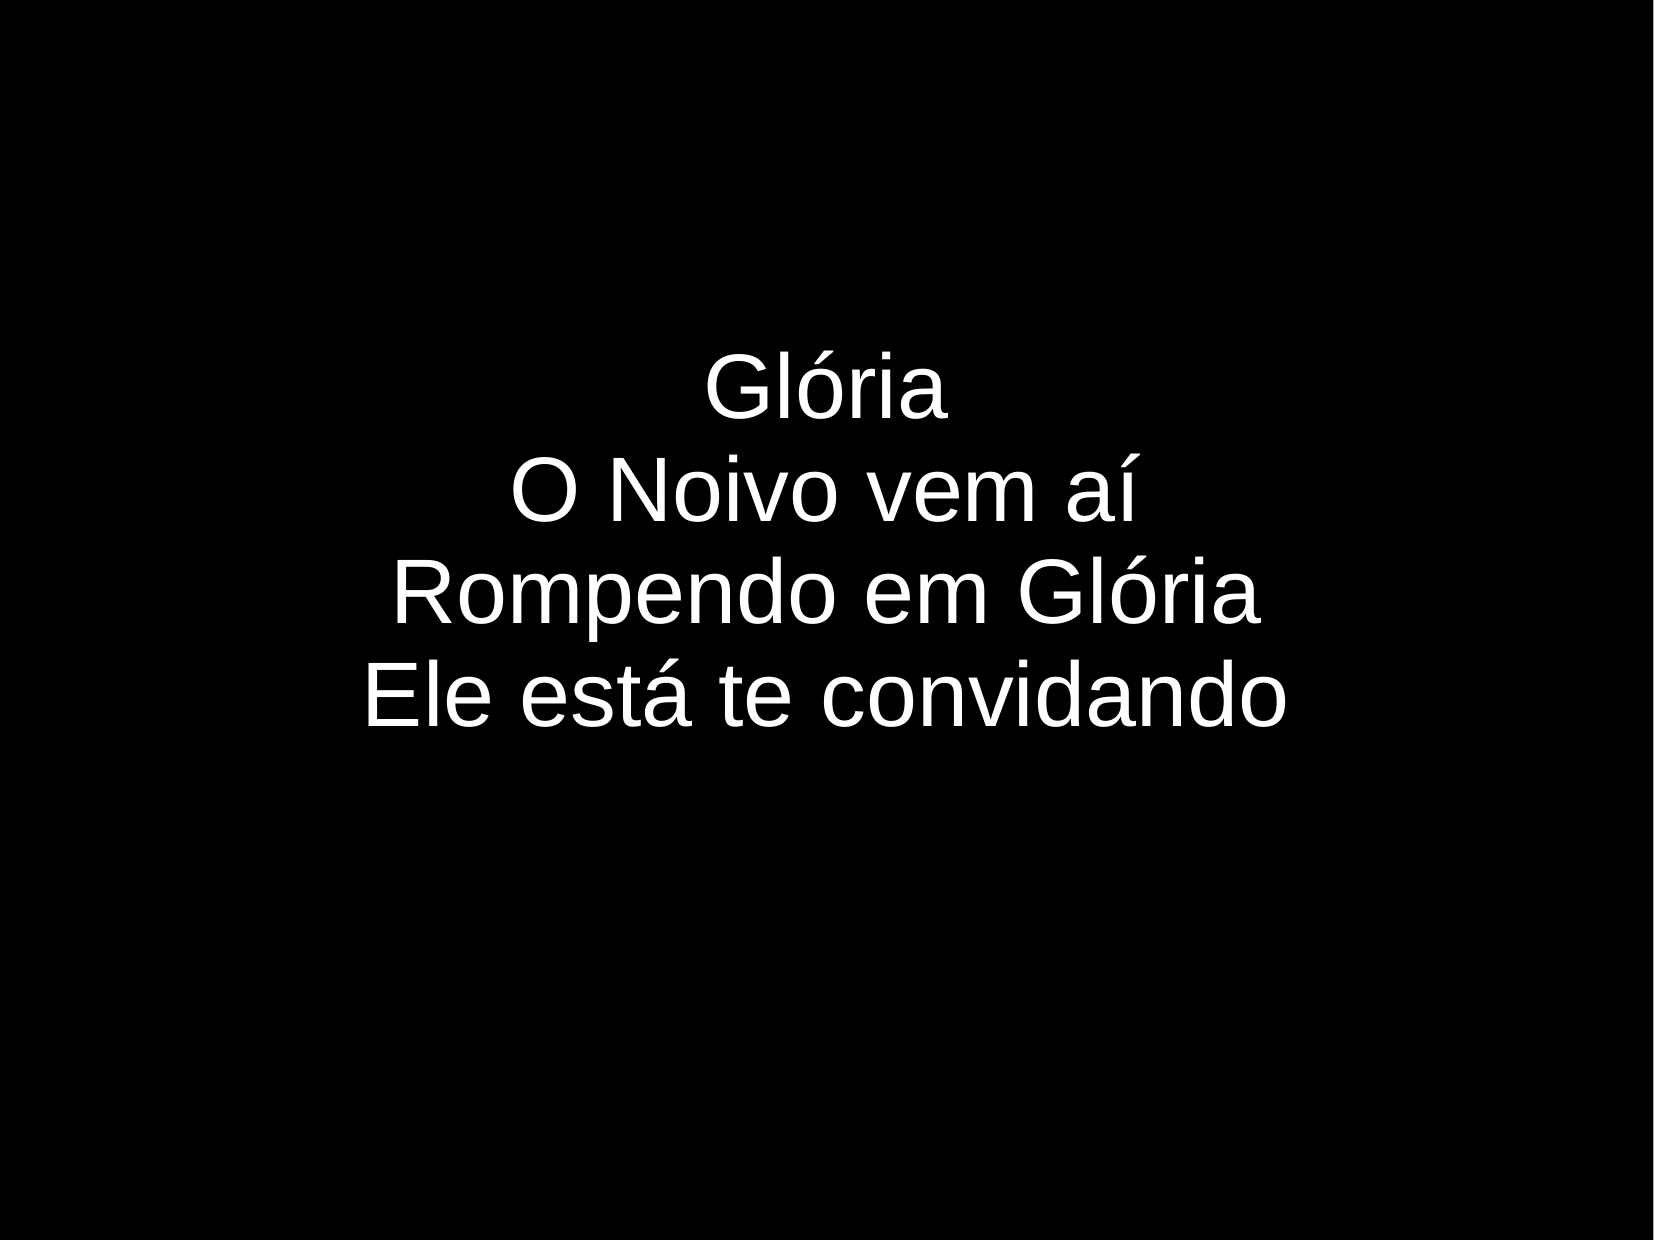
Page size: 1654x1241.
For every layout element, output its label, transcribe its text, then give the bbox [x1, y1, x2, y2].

text_box Glória O Noivo vem aí Rompendo em Glória Ele está te convidando [28, 328, 1624, 755]
